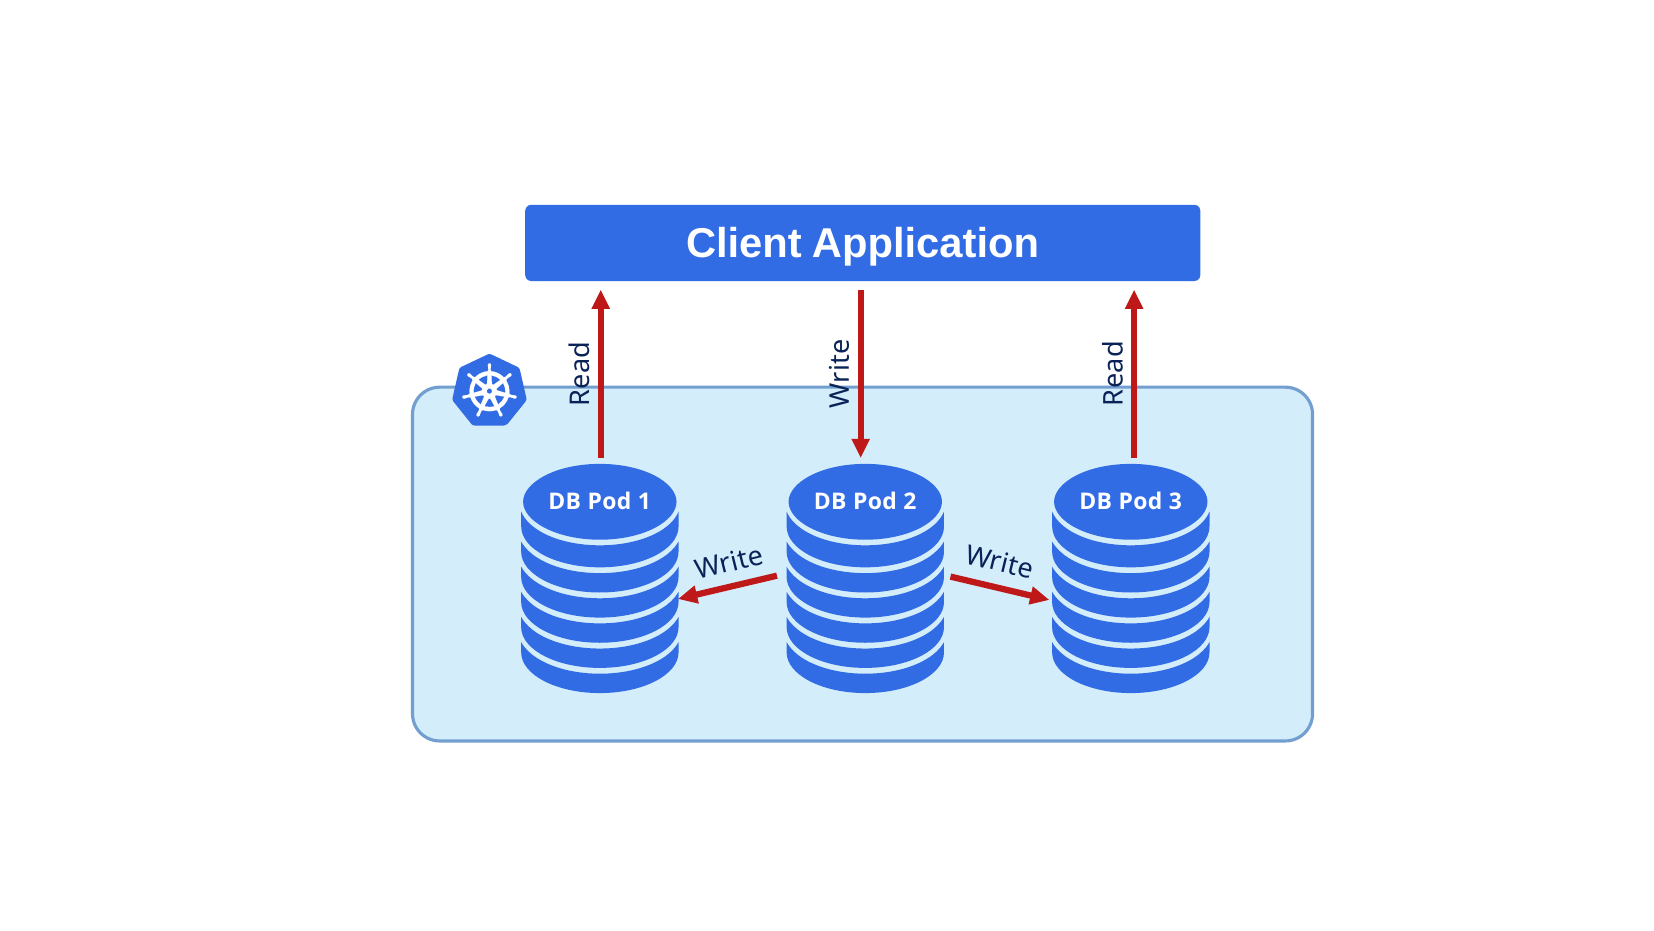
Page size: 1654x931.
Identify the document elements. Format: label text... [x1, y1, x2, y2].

text_box [394, 187, 1333, 762]
picture [450, 352, 530, 429]
text_box Write [680, 526, 776, 596]
text_box DB Pod 2 [805, 478, 926, 523]
text_box Client Application [525, 204, 1201, 282]
text_box Read [553, 333, 603, 415]
text_box DB Pod 3 [1070, 478, 1191, 523]
text_box Write [952, 526, 1048, 595]
text_box Read [1087, 333, 1137, 415]
text_box Write [813, 330, 863, 417]
text_box DB Pod 1 [539, 478, 660, 523]
